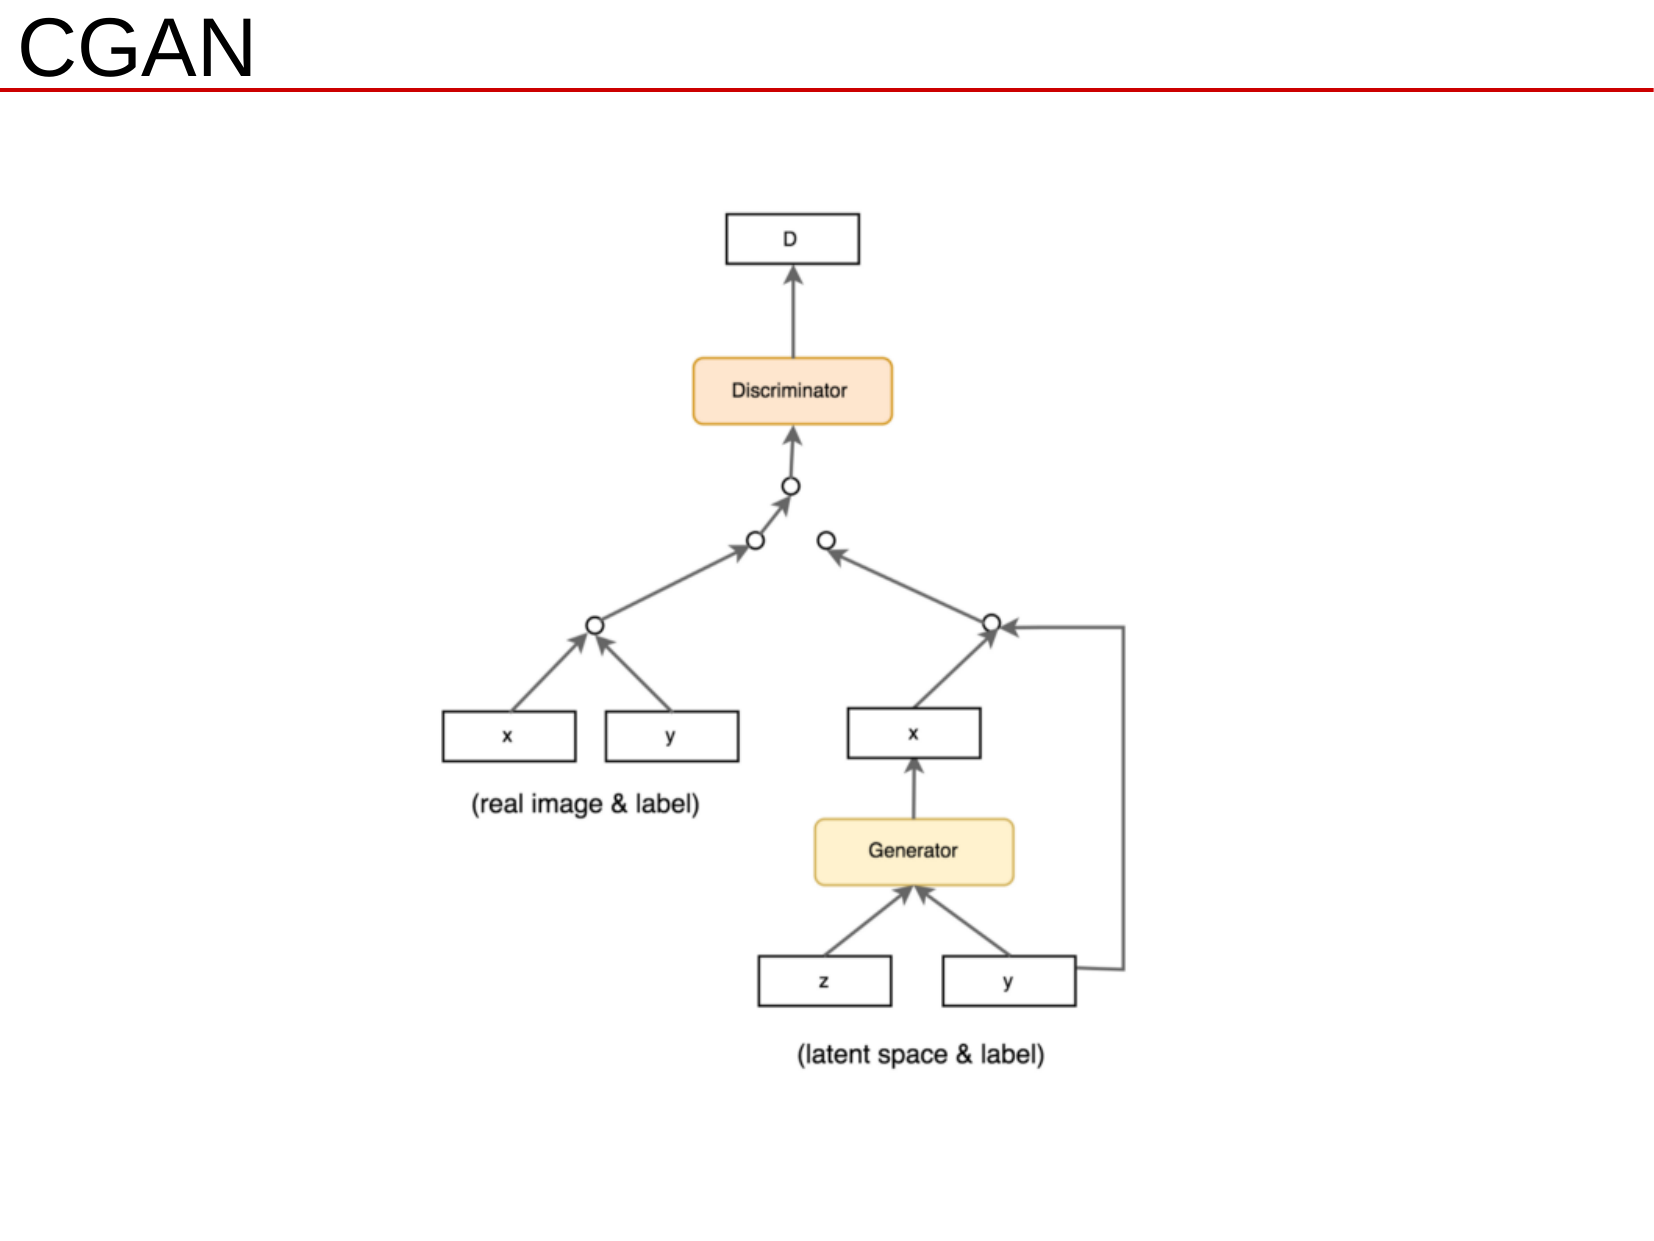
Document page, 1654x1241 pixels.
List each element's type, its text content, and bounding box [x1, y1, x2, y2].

picture [165, 176, 1415, 1081]
title CGAN [17, 0, 1315, 94]
